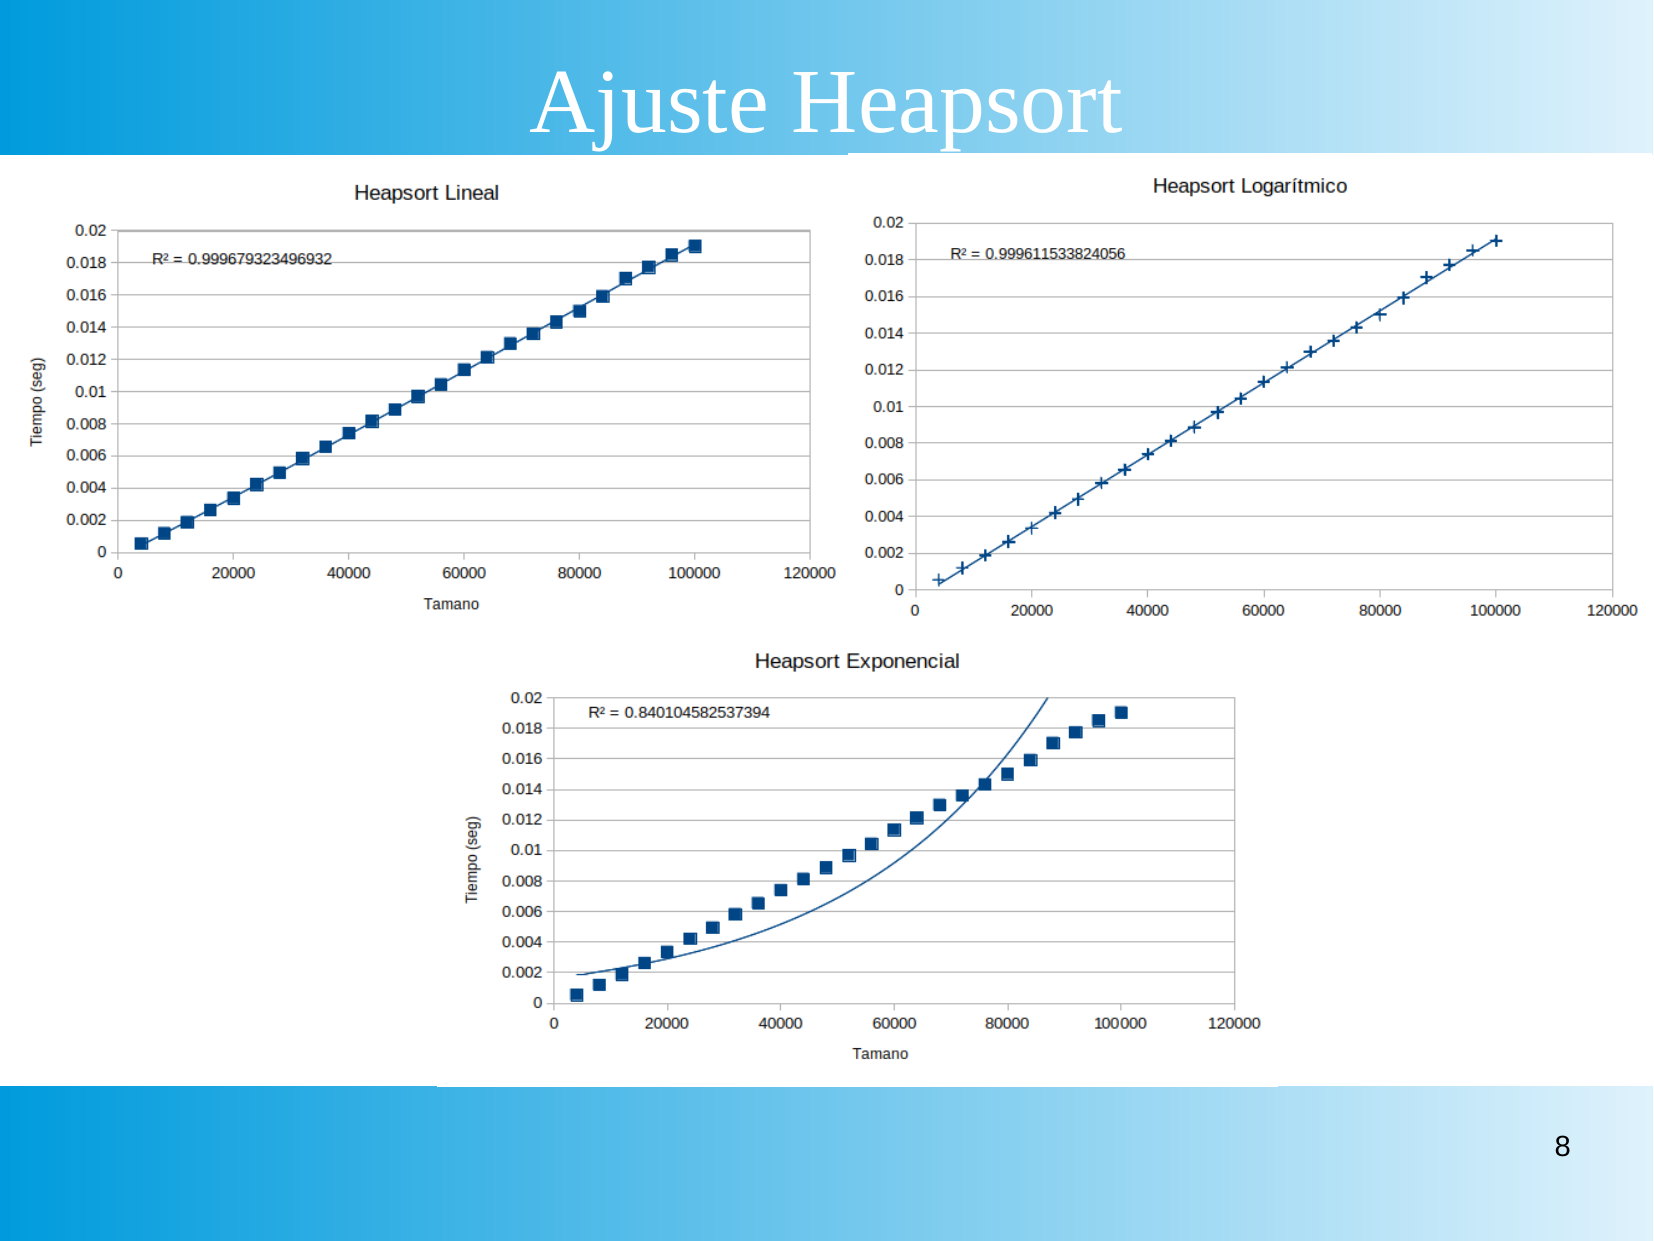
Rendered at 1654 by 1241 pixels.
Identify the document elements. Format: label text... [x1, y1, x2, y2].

title Ajuste Heapsort [82, 49, 1571, 155]
picture [2, 153, 1652, 1087]
